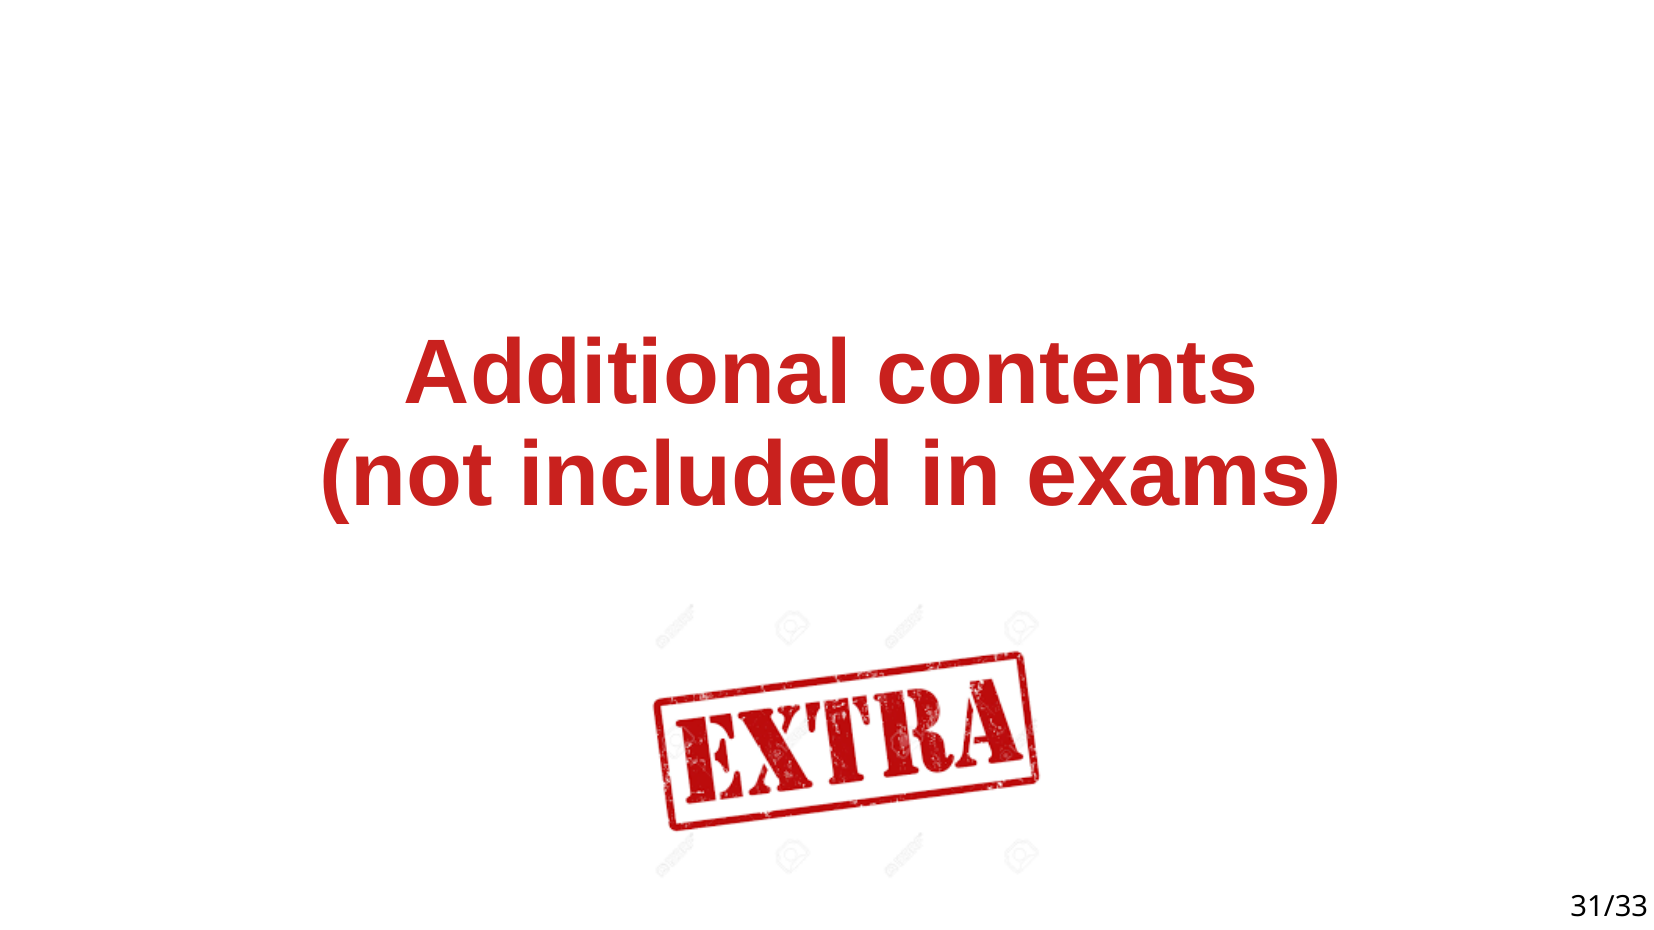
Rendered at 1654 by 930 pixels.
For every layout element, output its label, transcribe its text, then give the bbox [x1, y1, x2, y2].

title Additional contents (not included in exams) [87, 320, 1576, 526]
picture [645, 595, 1050, 901]
